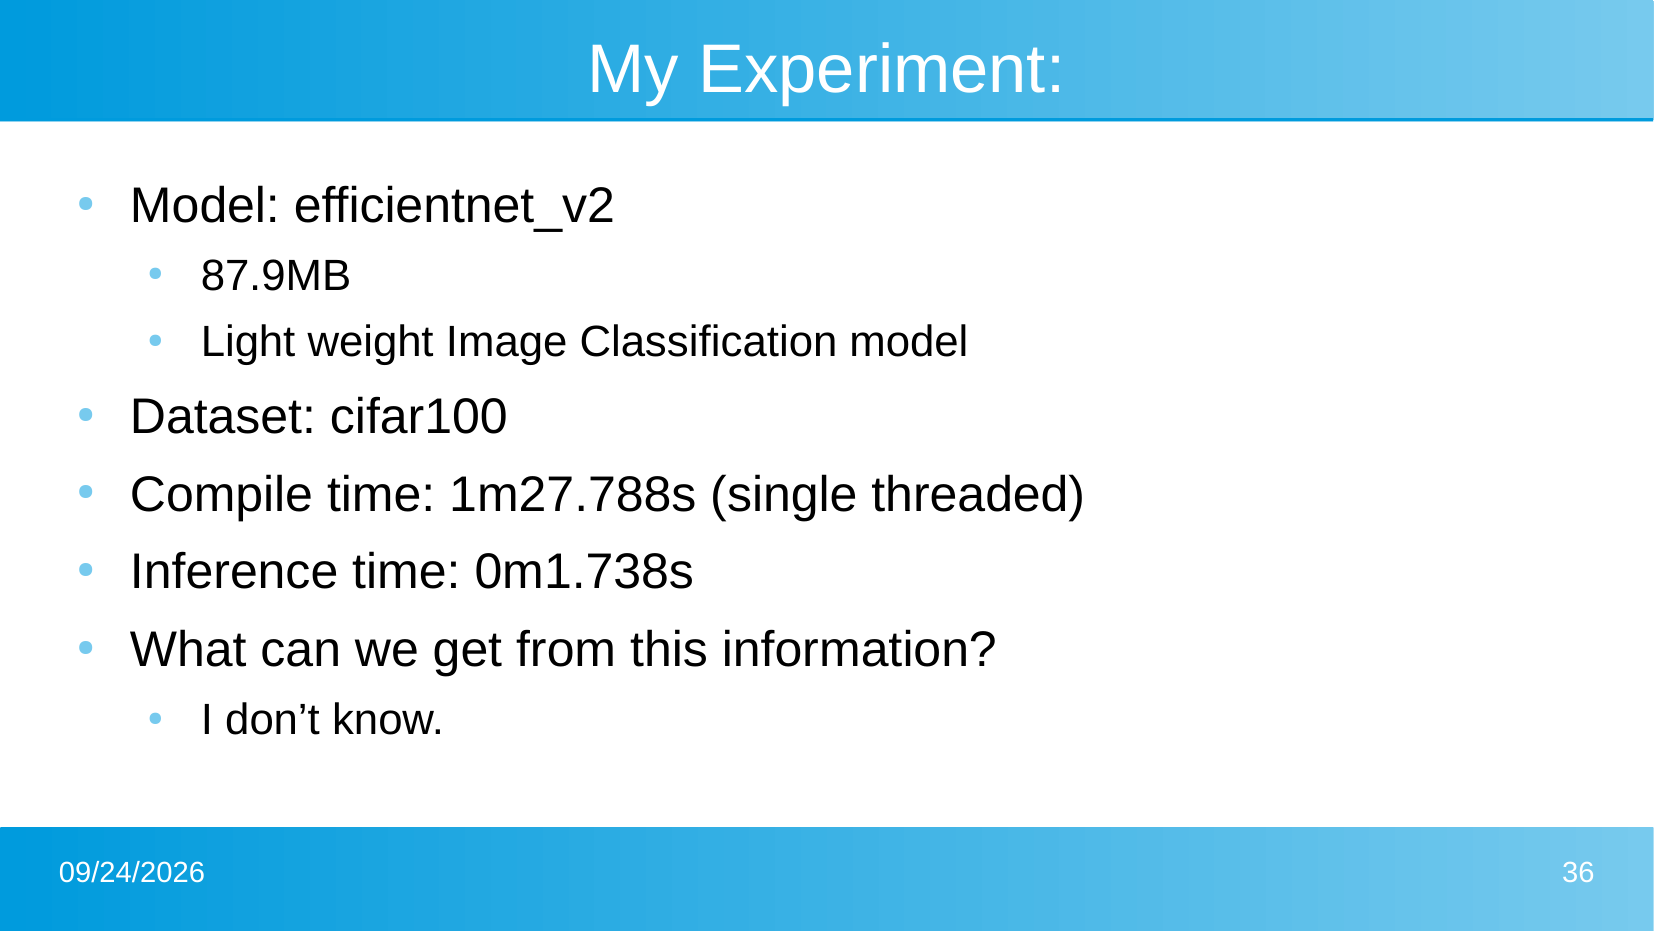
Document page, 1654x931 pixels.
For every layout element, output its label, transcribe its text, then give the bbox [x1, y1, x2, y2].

title My Experiment: [59, 29, 1595, 108]
list Model: efficientnet_v2 87.9MB Light weight Image Classification model Dataset: cifar100 Compile time: 1m27.788s (single threaded) Inference time: 0m1.738s What can we get from this information? I don’t know. [59, 177, 1595, 768]
